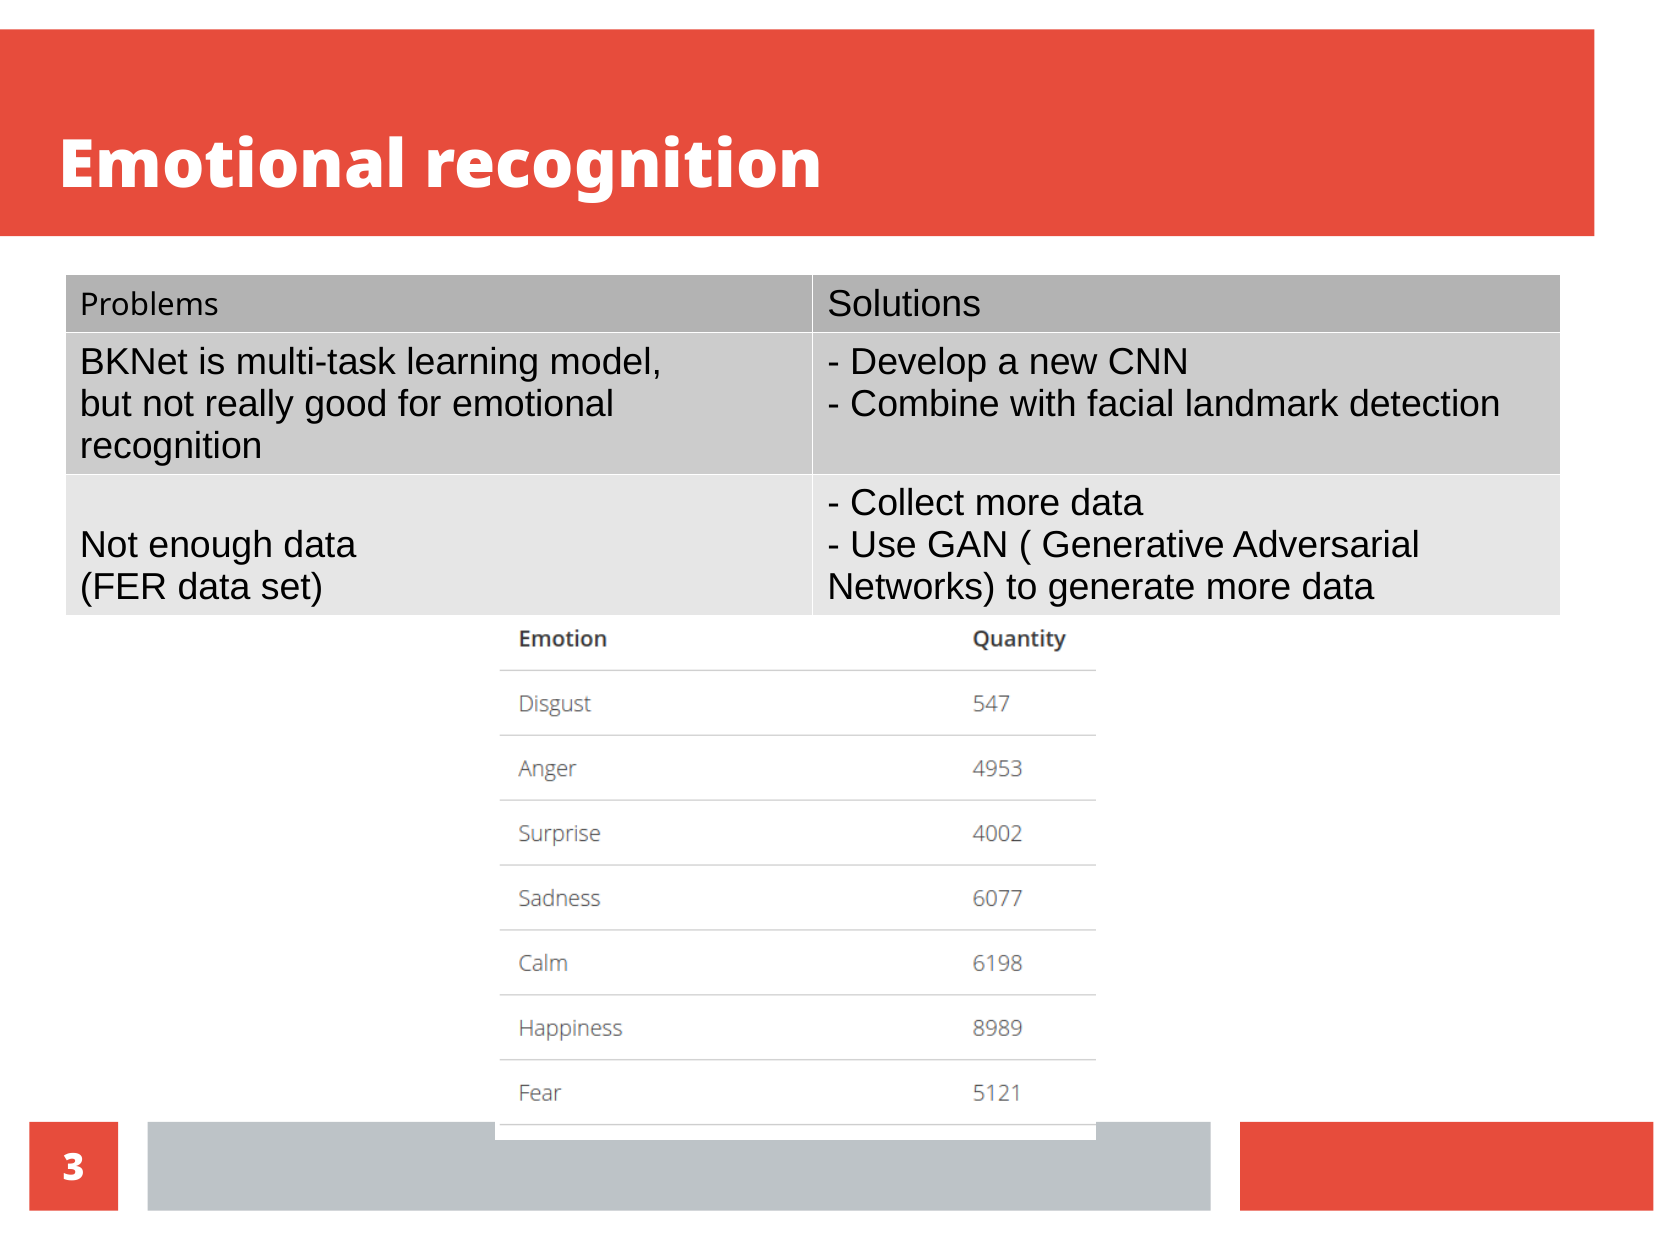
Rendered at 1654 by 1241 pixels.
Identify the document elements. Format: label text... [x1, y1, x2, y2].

title Emotional recognition [58, 58, 1595, 207]
table_cell BKNet is multi-task learning model, but not really good for emotional recognition [66, 333, 812, 474]
picture [495, 616, 1096, 1141]
table_header Problems [66, 275, 812, 332]
table_header Solutions [813, 275, 1560, 332]
table_cell - Collect more data - Use GAN ( Generative Adversarial Networks) to generate more data [813, 475, 1560, 615]
table_cell - Develop a new CNN - Combine with facial landmark detection [813, 333, 1560, 474]
table_cell Not enough data (FER data set) [66, 475, 812, 615]
